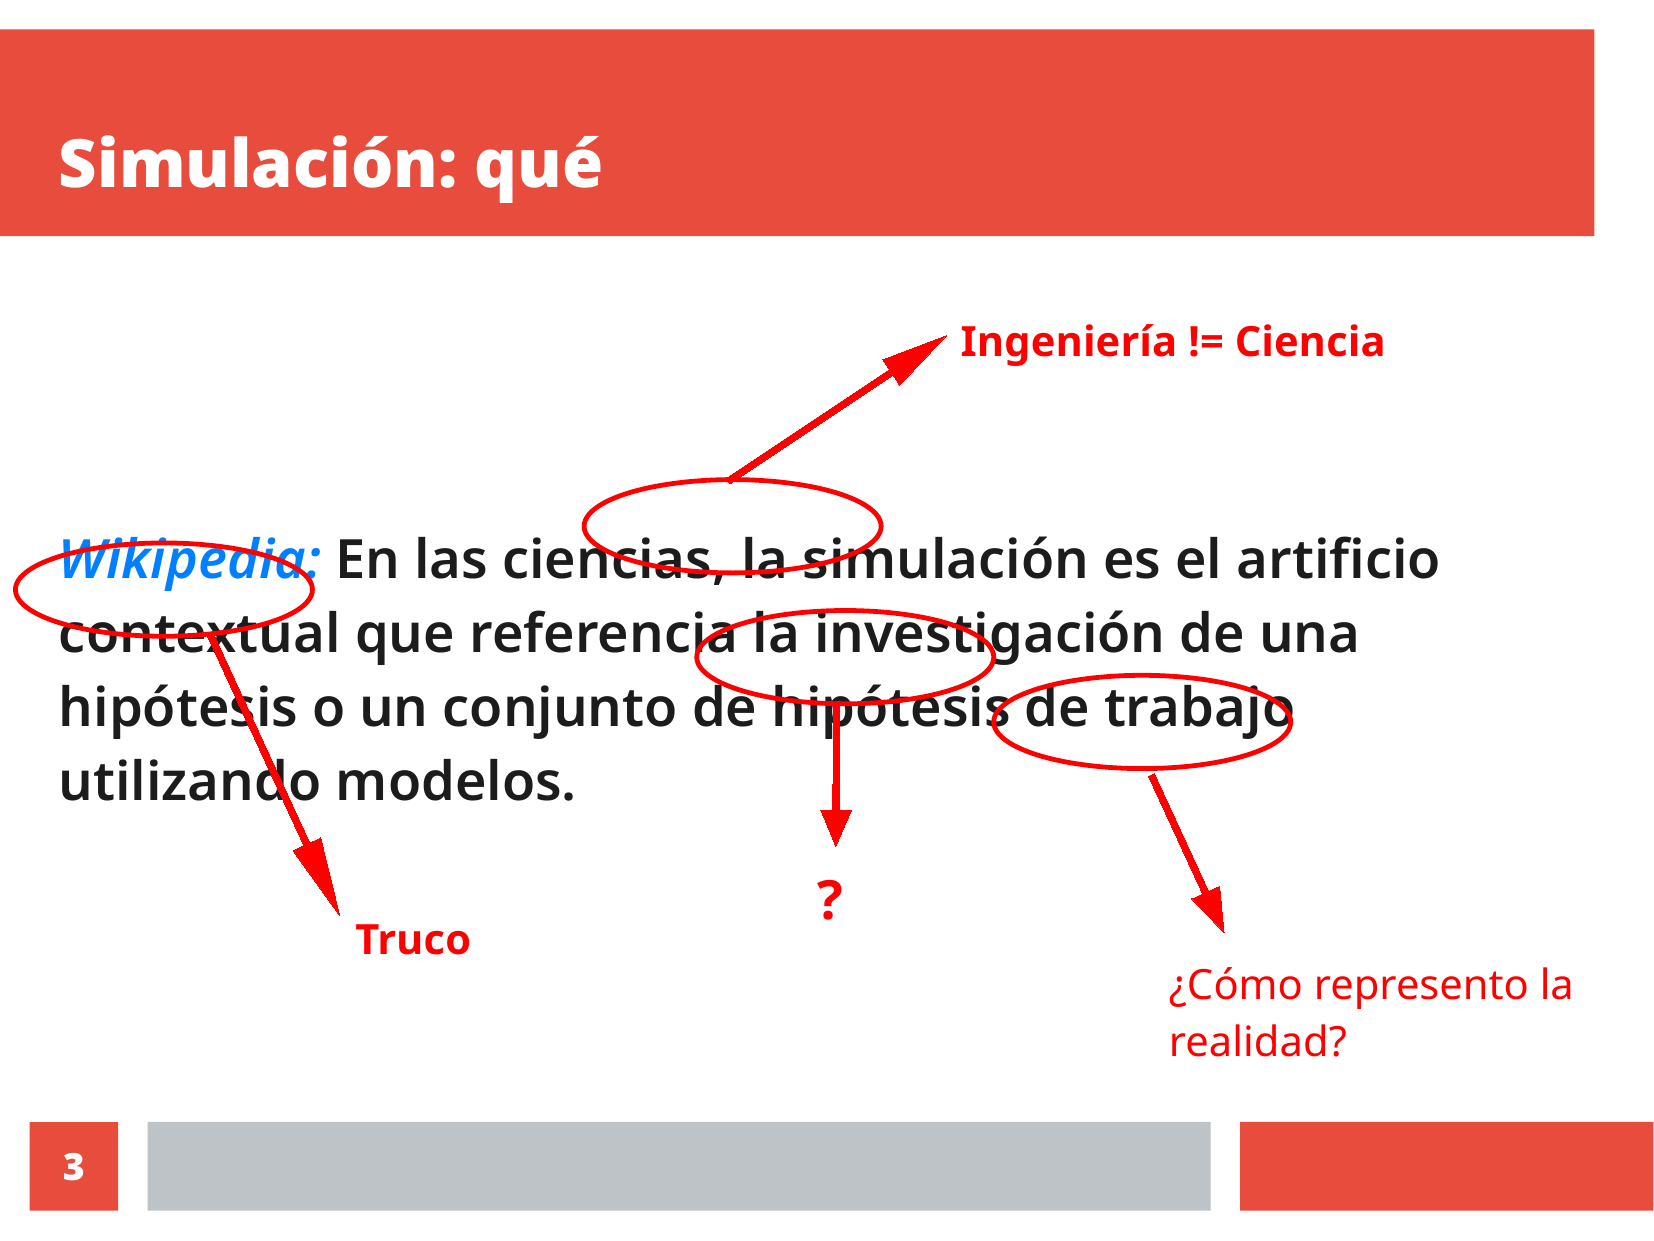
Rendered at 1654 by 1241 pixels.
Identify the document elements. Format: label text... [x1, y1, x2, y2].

text_box Ingeniería != Ciencia [945, 304, 1495, 416]
text_box [206, 631, 340, 916]
list Wikipedia: En las ciencias, la simulación es el artificio contextual que referencia la investigación de una hipótesis o un conjunto de hipótesis de trabajo utilizando modelos. [59, 324, 1565, 1093]
title Simulación: qué [59, 59, 1595, 207]
text_box [1148, 773, 1225, 933]
text_box ¿Cómo represento la realidad? [1154, 947, 1622, 1079]
text_box Truco [340, 902, 569, 966]
list Wikipedia: En las ciencias, la simulación es el artificio contextual que referencia la investigación de una hipótesis o un conjunto de hipótesis de trabajo utilizando modelos. [59, 546, 309, 633]
list Wikipedia: En las ciencias, la simulación es el artificio contextual que referencia la investigación de una hipótesis o un conjunto de hipótesis de trabajo utilizando modelos. [587, 482, 878, 570]
text_box [726, 335, 947, 484]
text_box ? [802, 854, 893, 933]
text_box [820, 703, 852, 847]
